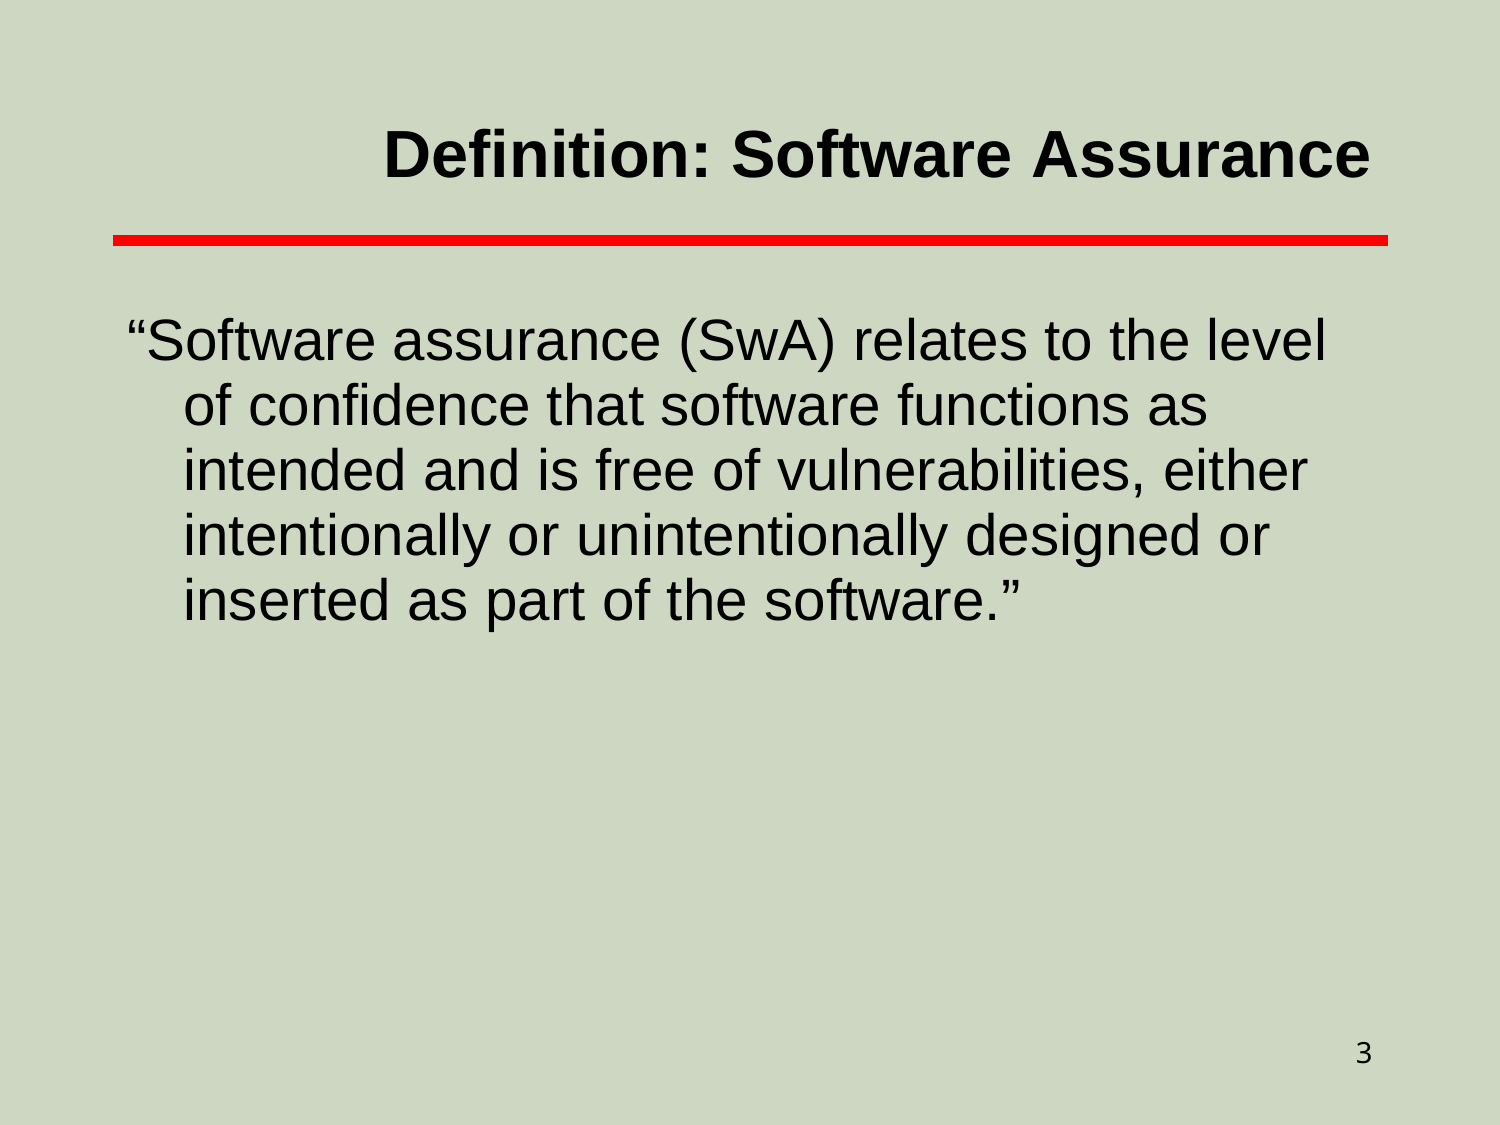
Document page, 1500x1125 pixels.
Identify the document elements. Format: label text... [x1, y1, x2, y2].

list “Software assurance (SwA) relates to the level of confidence that software functions as intended and is free of vulnerabilities, either intentionally or unintentionally designed or inserted as part of the software.” [112, 299, 1388, 1000]
title Definition: Software Assurance [337, 85, 1388, 224]
